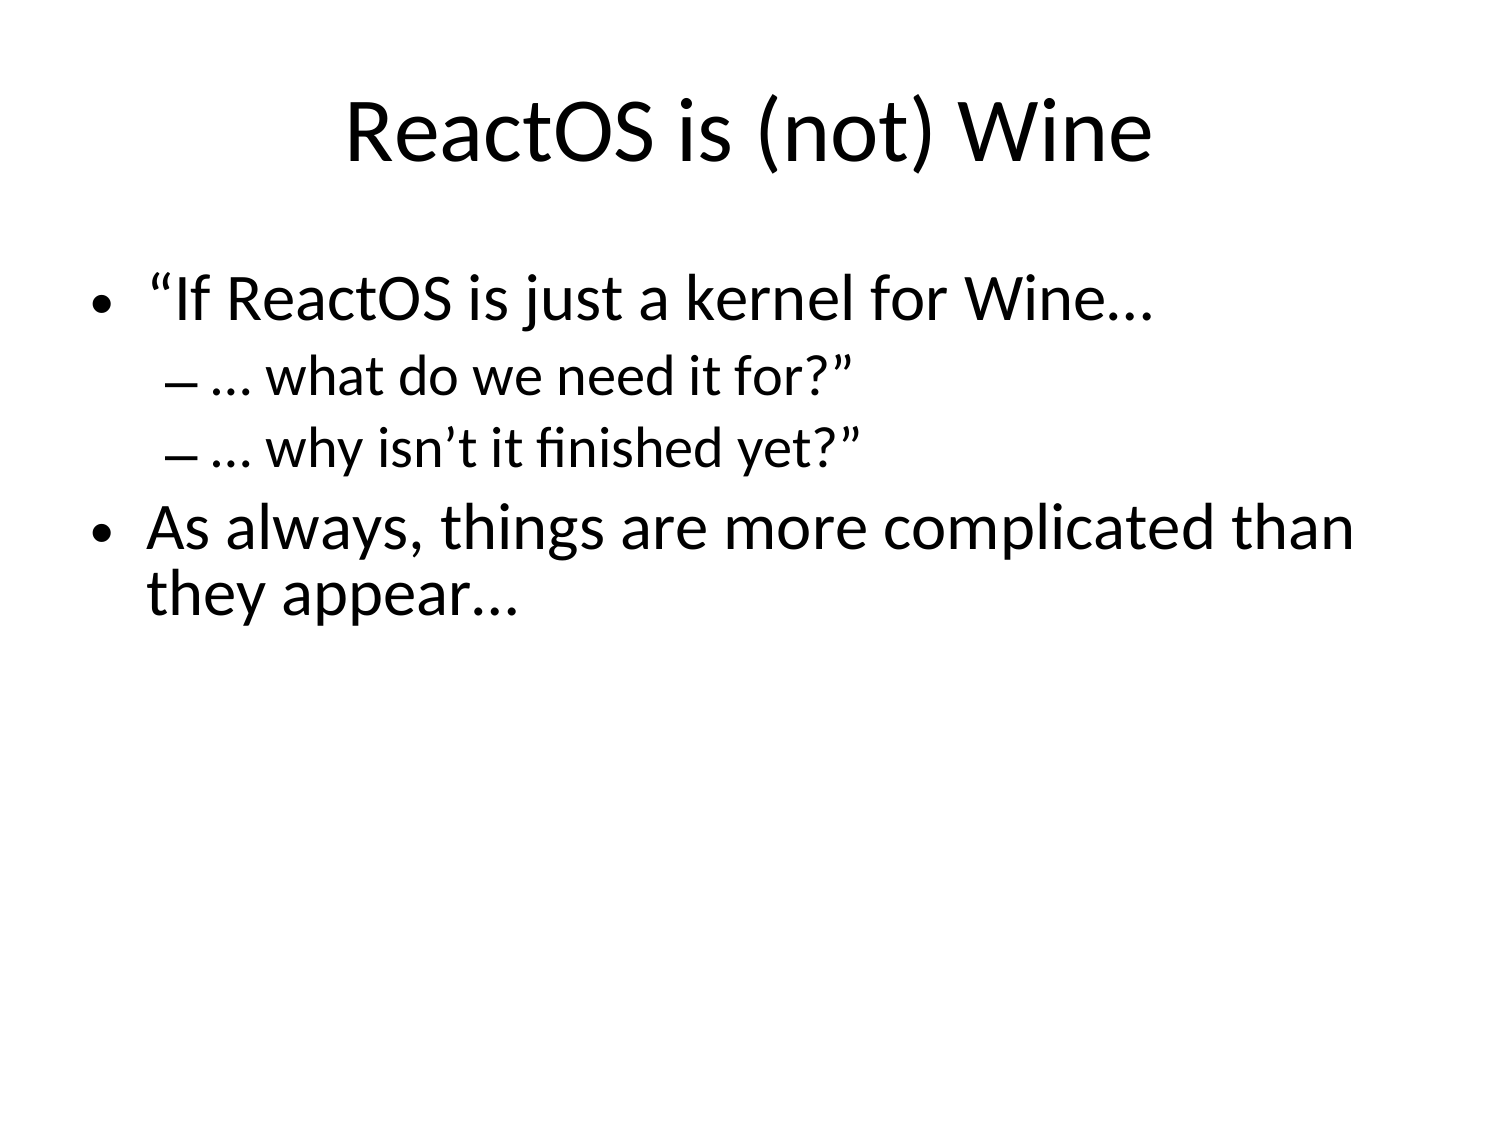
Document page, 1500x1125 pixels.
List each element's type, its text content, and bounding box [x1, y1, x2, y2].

title ReactOS is (not) Wine [75, 45, 1426, 233]
list “If ReactOS is just a kernel for Wine… … what do we need it for?” … why isn’t it finished yet?” As always, things are more complicated than they appear… [75, 262, 1426, 1006]
